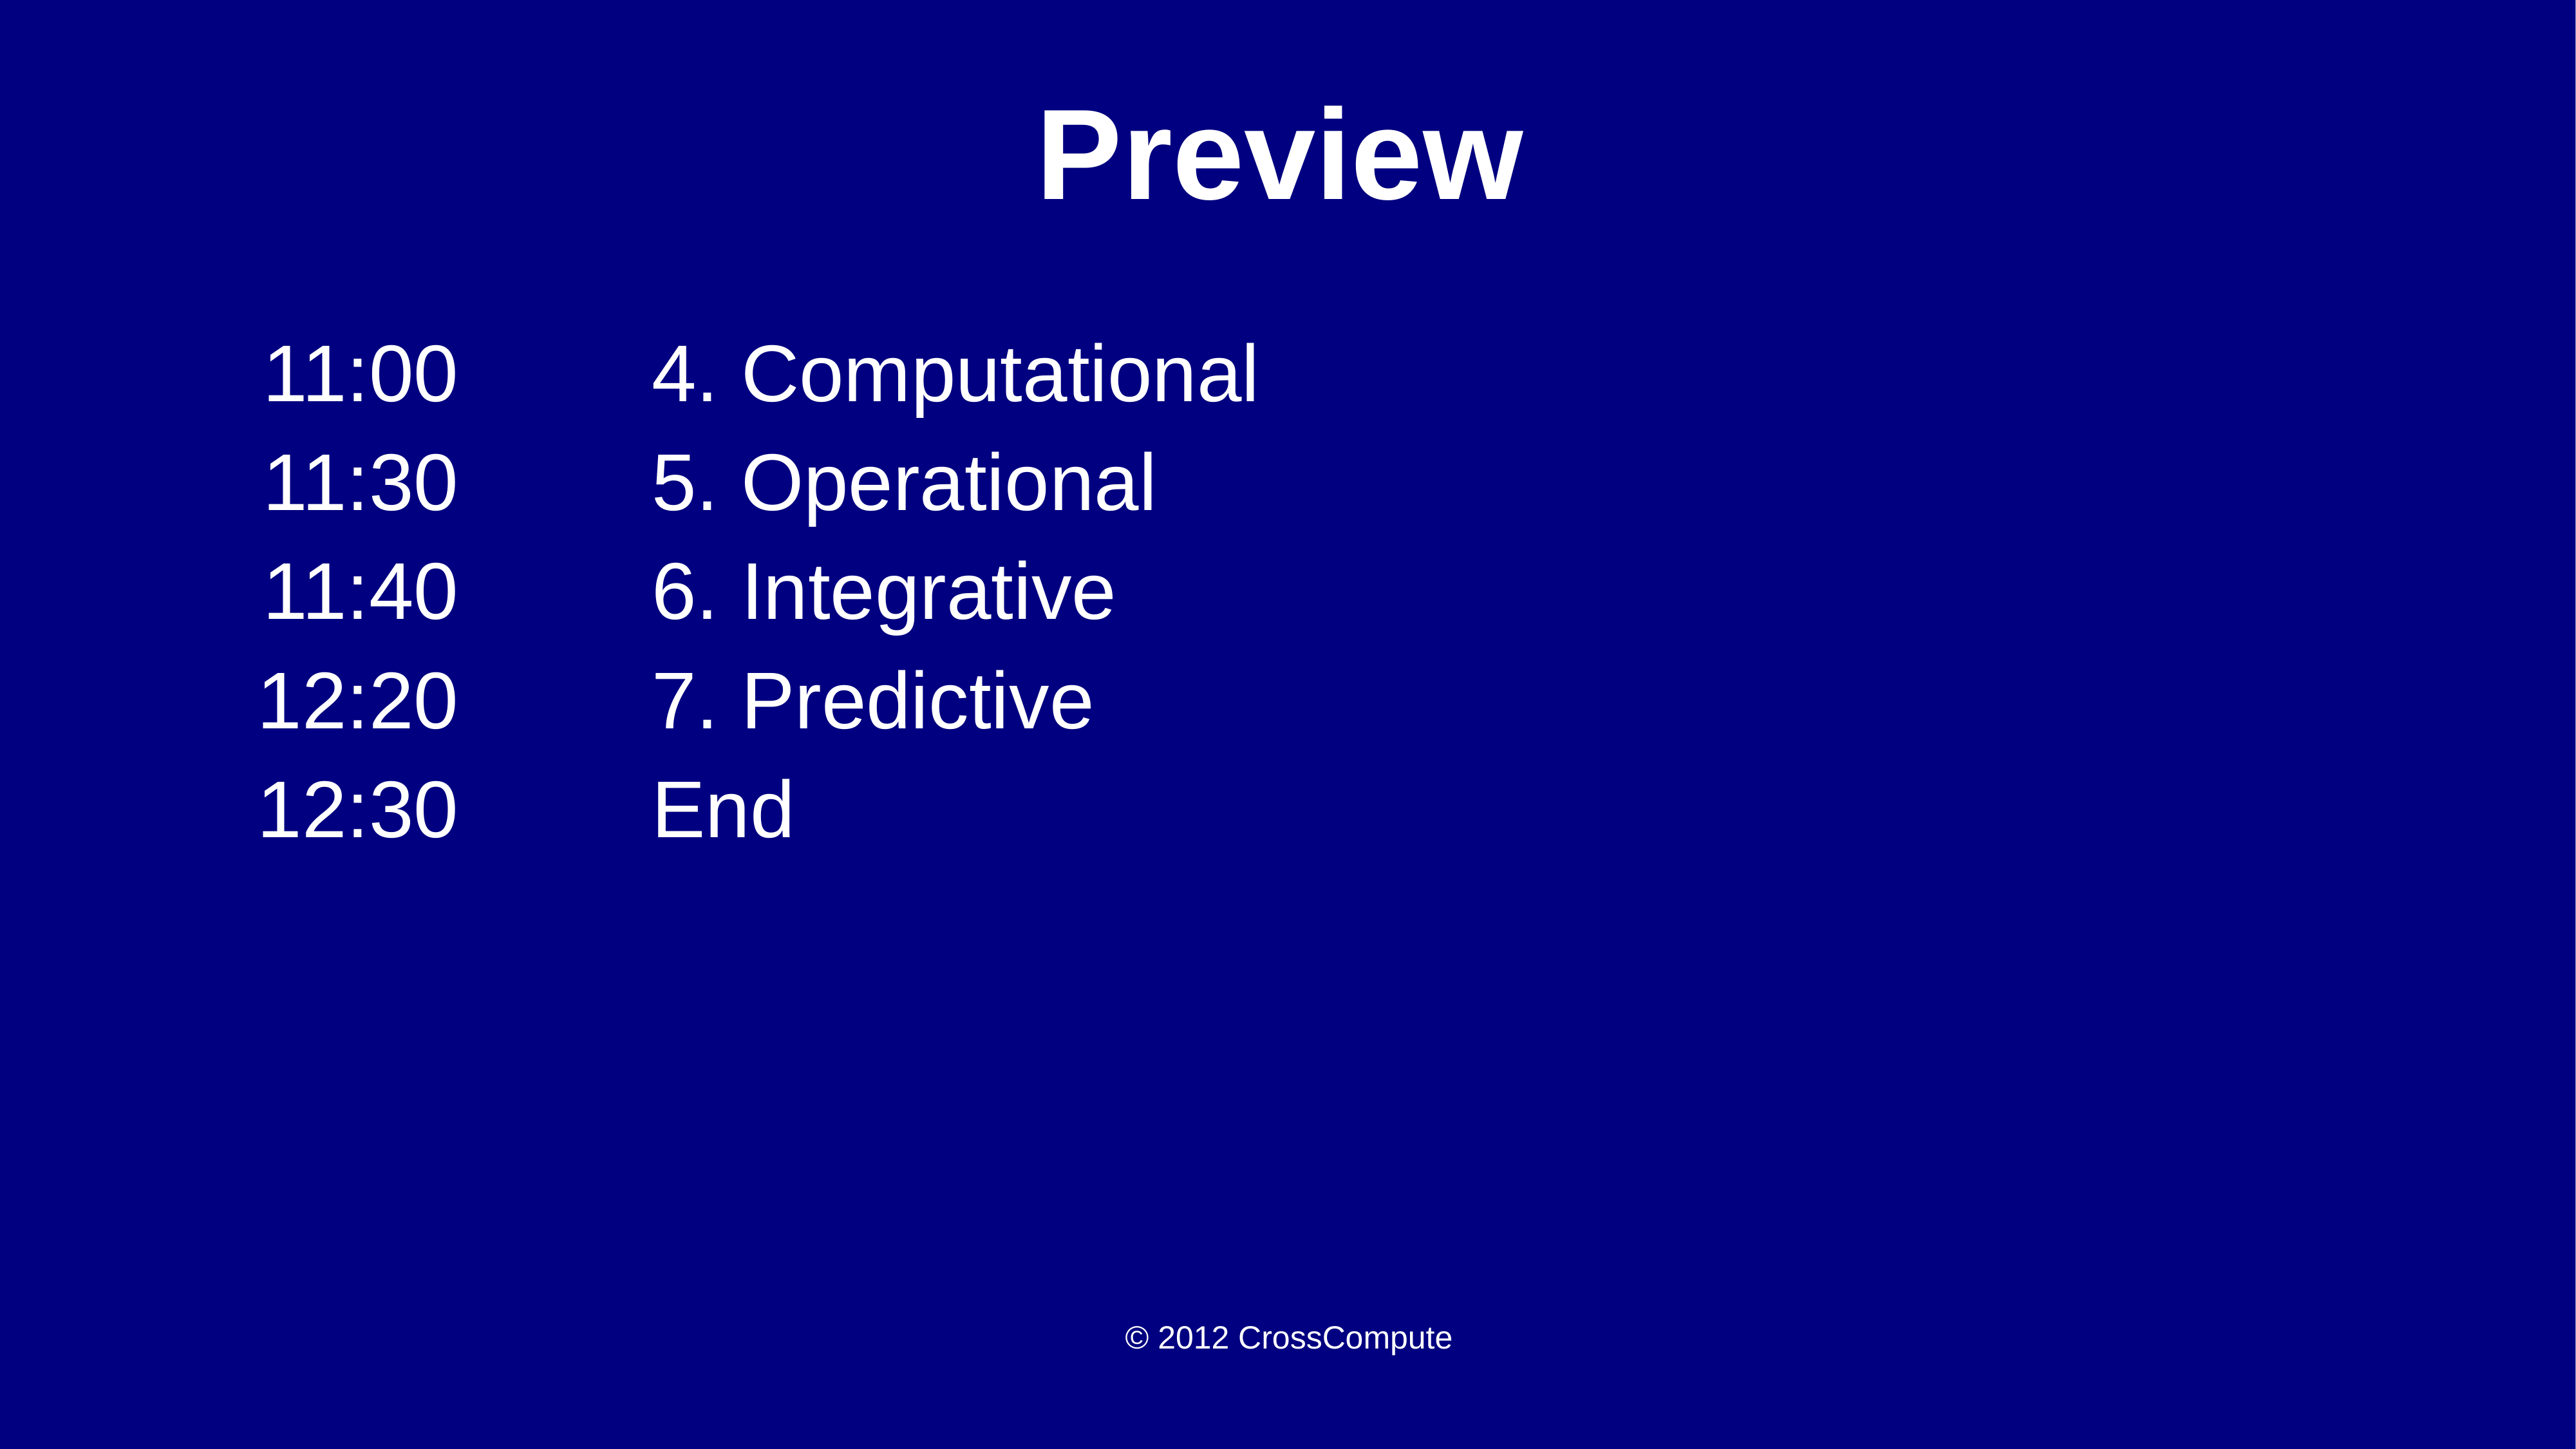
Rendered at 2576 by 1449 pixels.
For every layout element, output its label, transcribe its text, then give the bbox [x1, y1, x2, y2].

title Preview [72, 19, 2488, 290]
list 11:00 4. Computational 11:30 5. Operational 11:40 6. Integrative 12:20 7. Predictive 12:30 End [72, 328, 2488, 1170]
